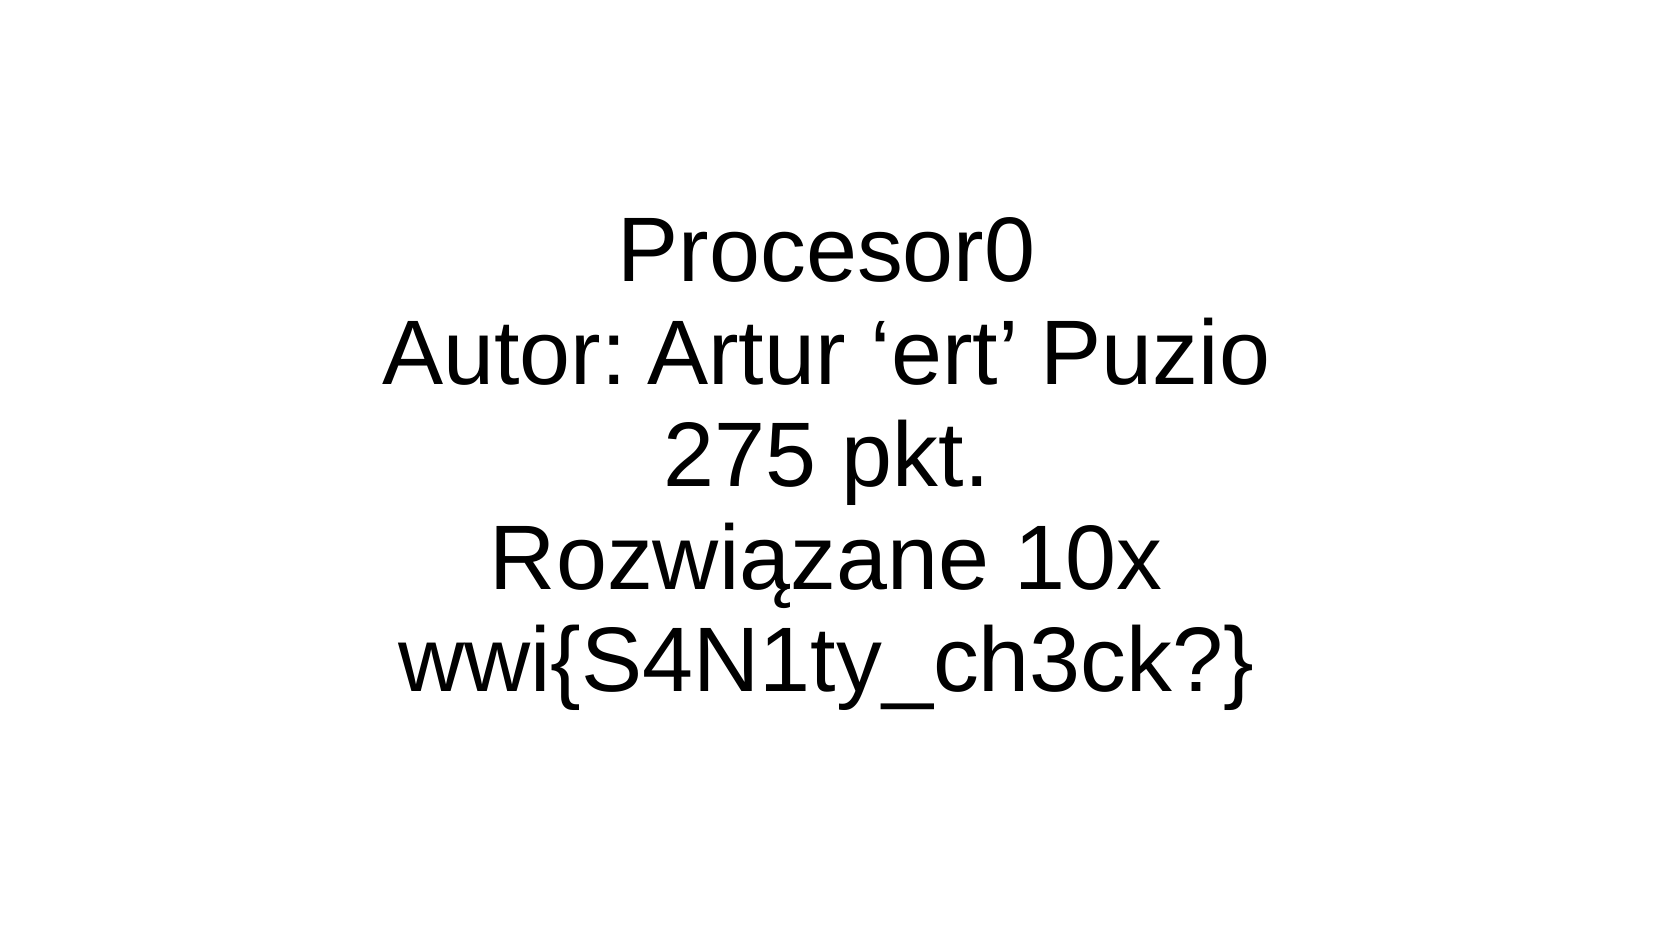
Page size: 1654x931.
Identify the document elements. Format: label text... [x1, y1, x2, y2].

subtitle Procesor0 Autor: Artur ‘ert’ Puzio 275 pkt. Rozwiązane 10x wwi{S4N1ty_ch3ck?} [82, 95, 1571, 815]
